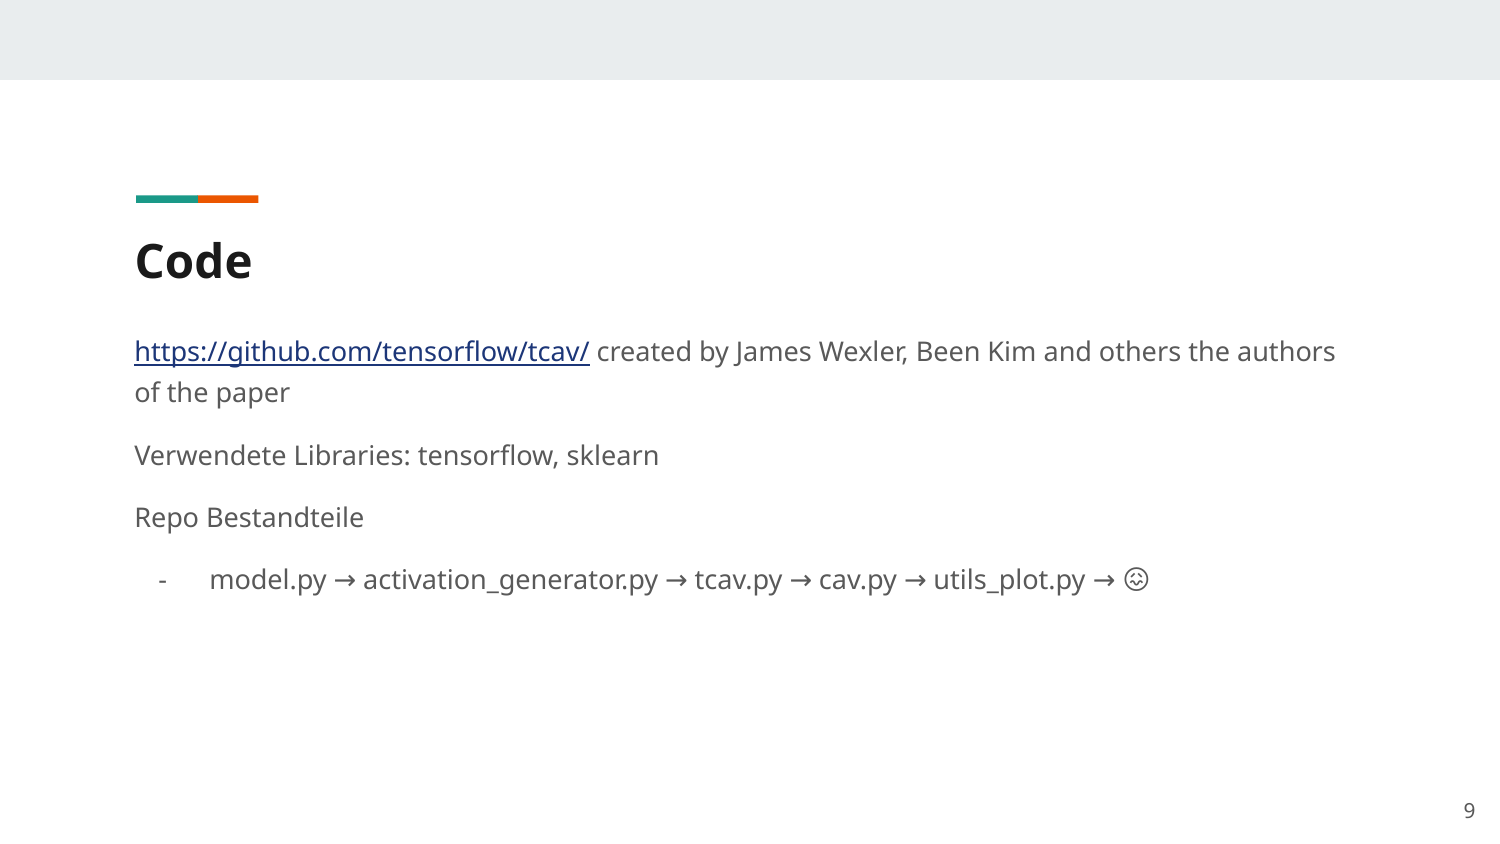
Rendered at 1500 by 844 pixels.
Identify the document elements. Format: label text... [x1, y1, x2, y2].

slide_number <number> [1400, 779, 1491, 844]
title Code [119, 216, 1381, 305]
list https://github.com/tensorflow/tcav/ created by James Wexler, Been Kim and others the authors of the paper Verwendete Libraries: tensorflow, sklearn Repo Bestandteile model.py → activation_generator.py → tcav.py → cav.py → utils_plot.py → 😖 [119, 313, 1381, 690]
